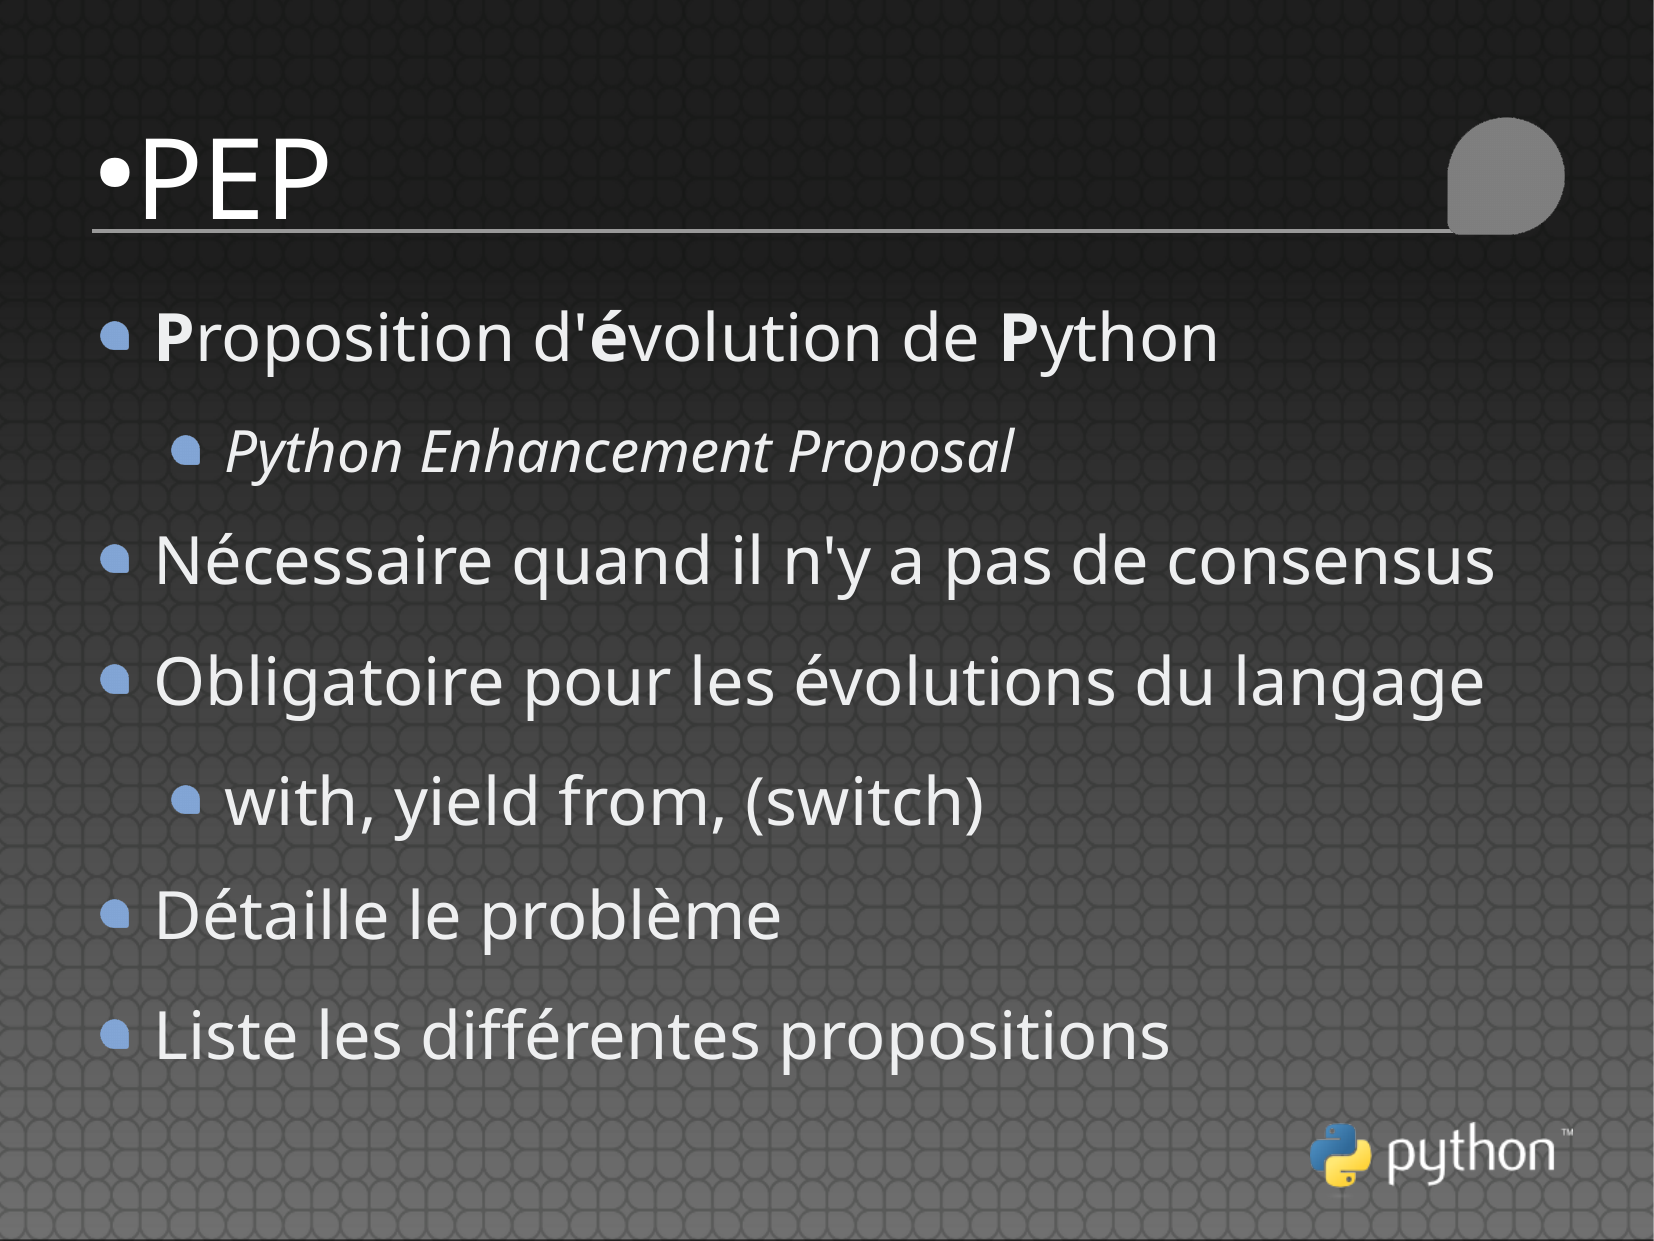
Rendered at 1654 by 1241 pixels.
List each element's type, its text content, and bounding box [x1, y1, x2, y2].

title PEP [94, 100, 1426, 251]
list Proposition d'évolution de Python Python Enhancement Proposal Nécessaire quand il n'y a pas de consensus Obligatoire pour les évolutions du langage with, yield from, (switch) Détaille le problème Liste les différentes propositions [82, 290, 1571, 1094]
picture [0, 0, 1654, 1241]
